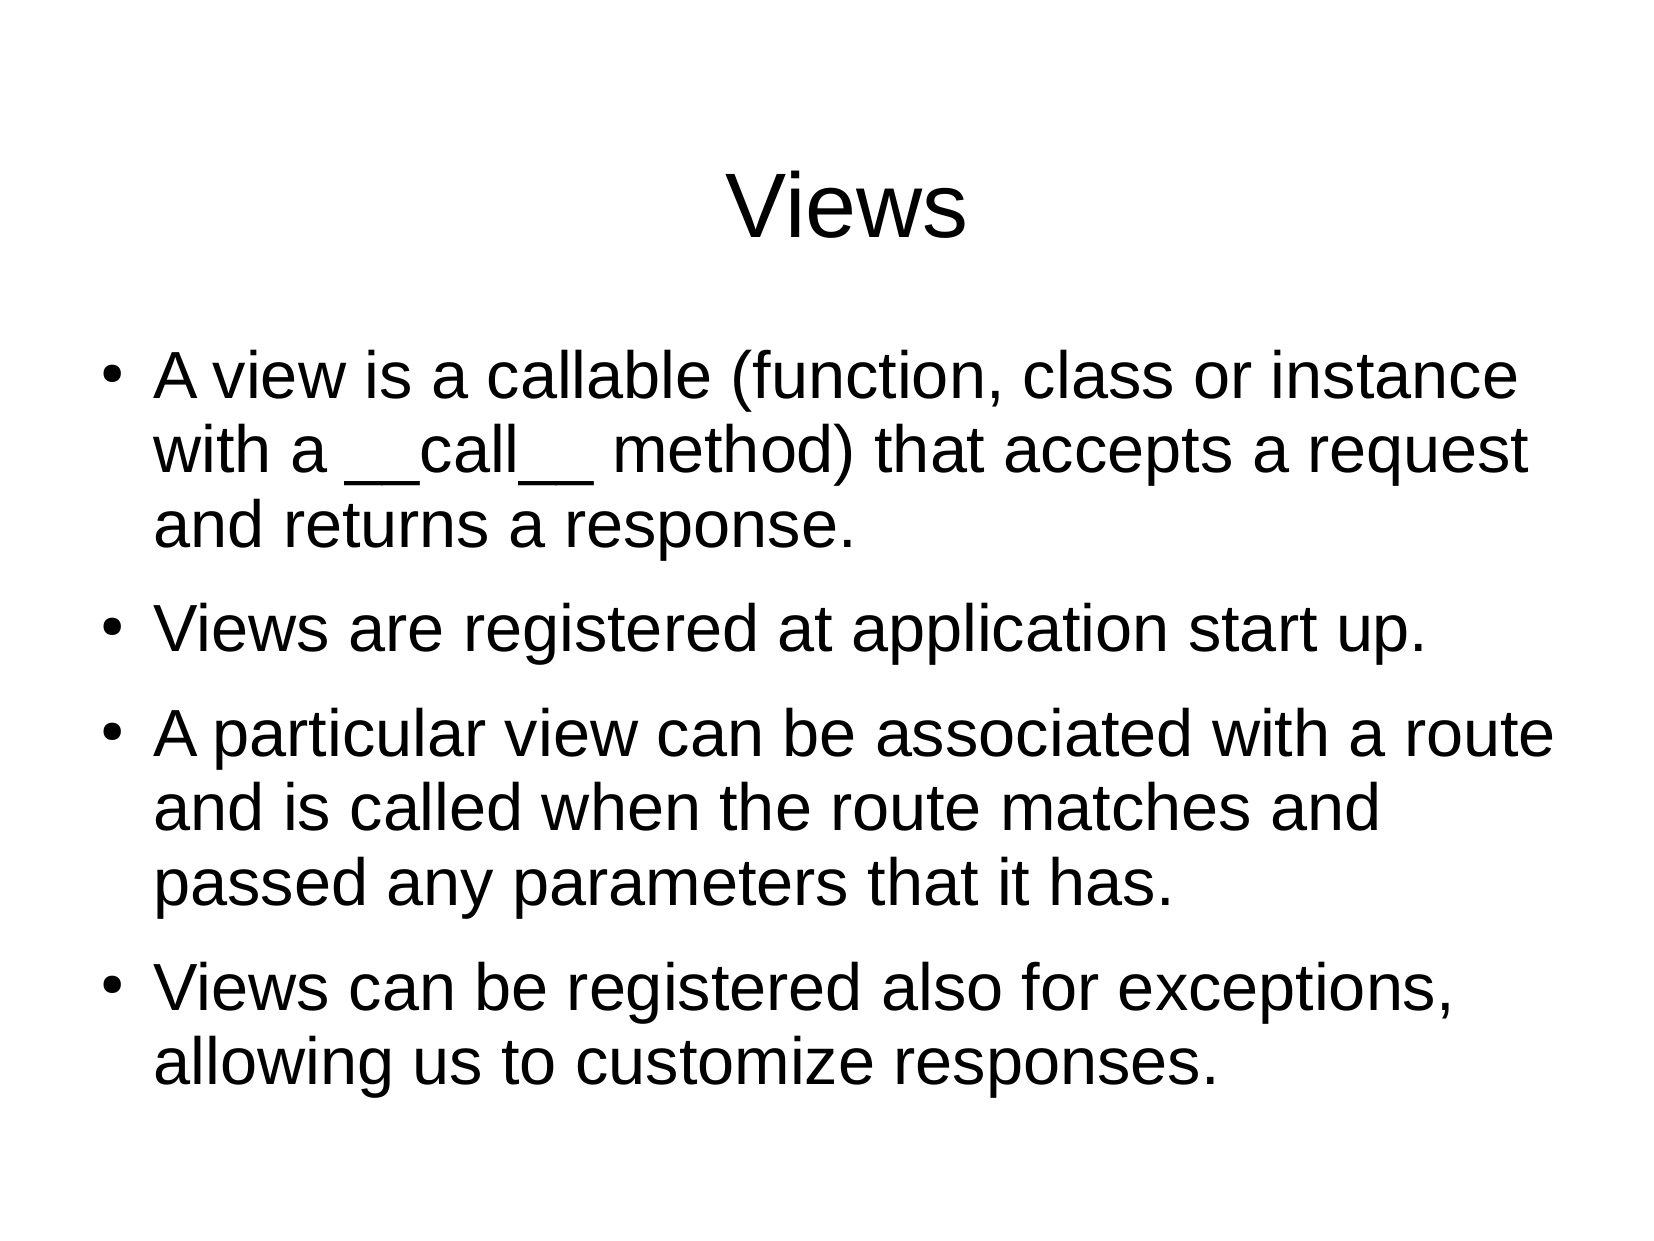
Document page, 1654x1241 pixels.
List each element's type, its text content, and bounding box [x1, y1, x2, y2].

title Views [82, 112, 1612, 301]
list A view is a callable (function, class or instance with a __call__ method) that accepts a request and returns a response. Views are registered at application start up. A particular view can be associated with a route and is called when the route matches and passed any parameters that it has. Views can be registered also for exceptions, allowing us to customize responses. [82, 337, 1571, 1157]
